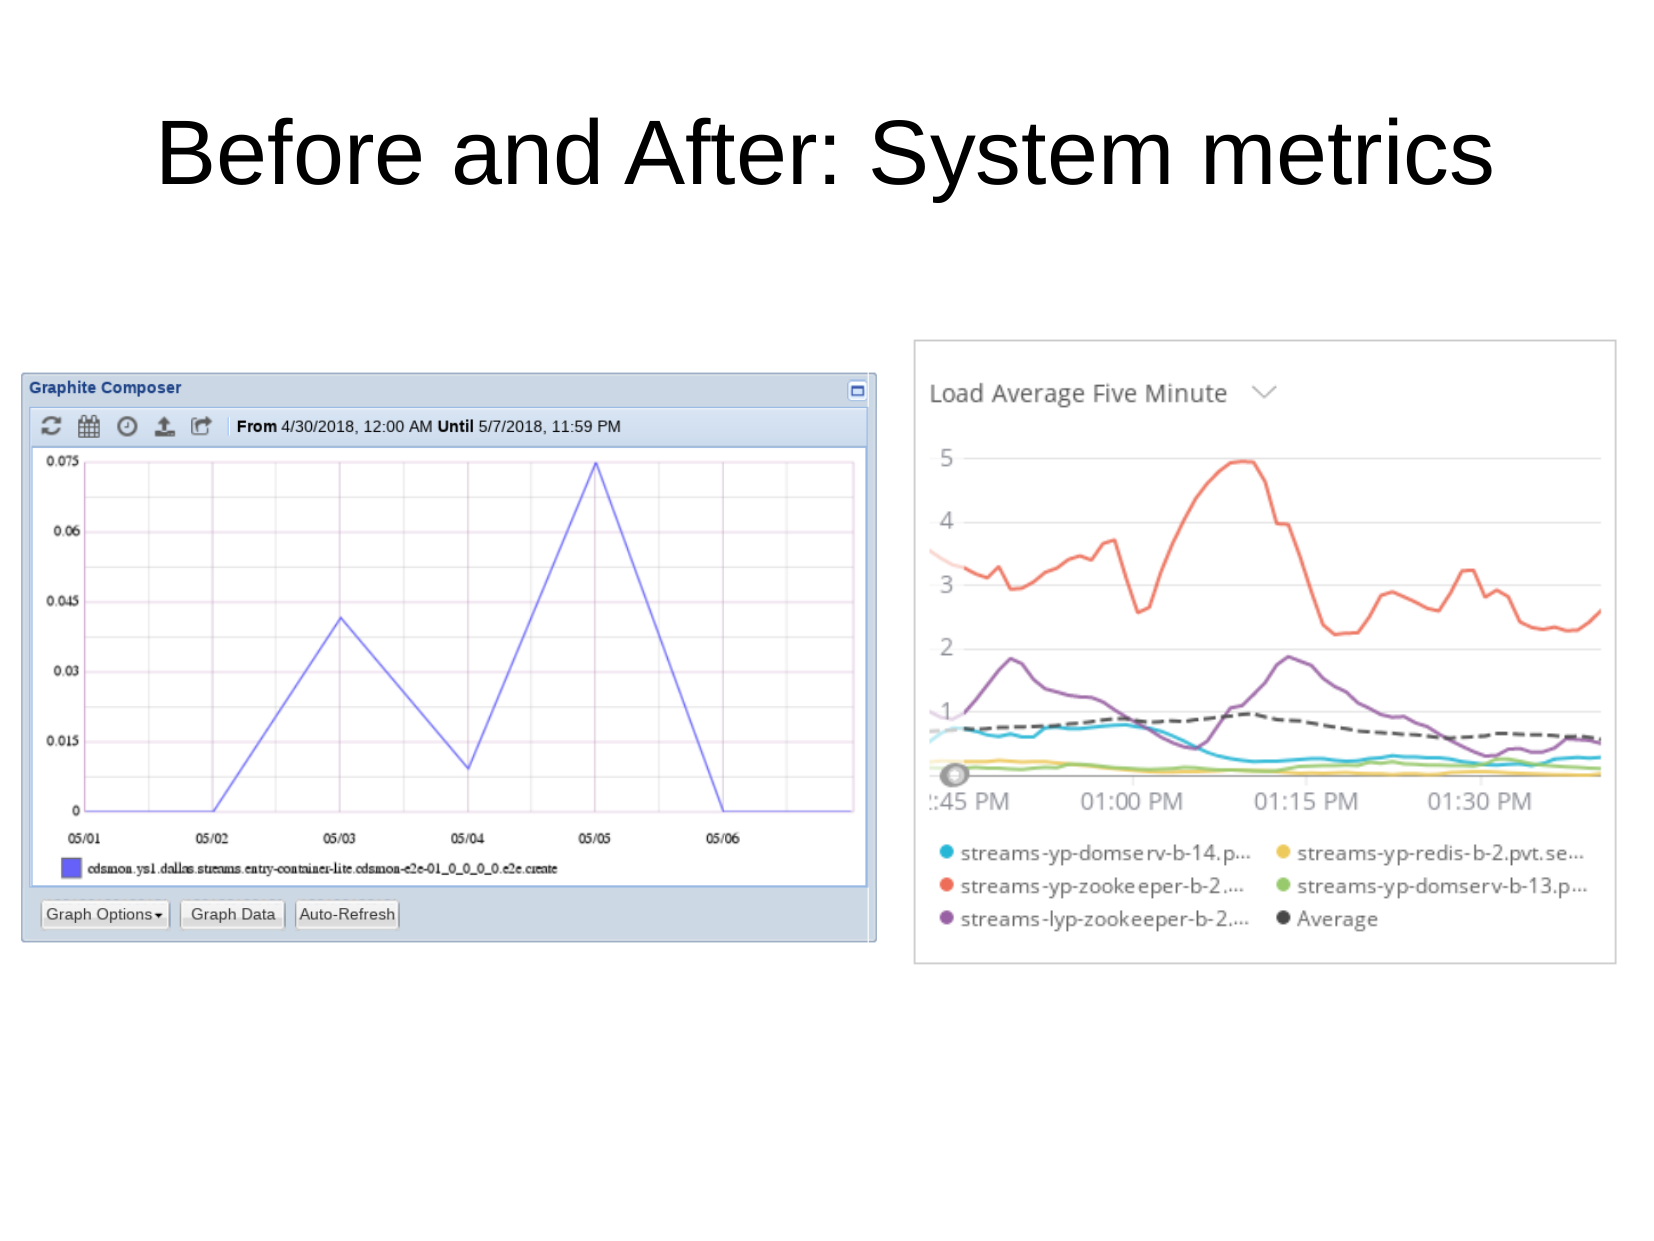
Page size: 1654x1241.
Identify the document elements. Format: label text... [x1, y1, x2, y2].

picture [11, 359, 886, 955]
title Before and After: System metrics [82, 49, 1571, 257]
picture [902, 314, 1636, 976]
